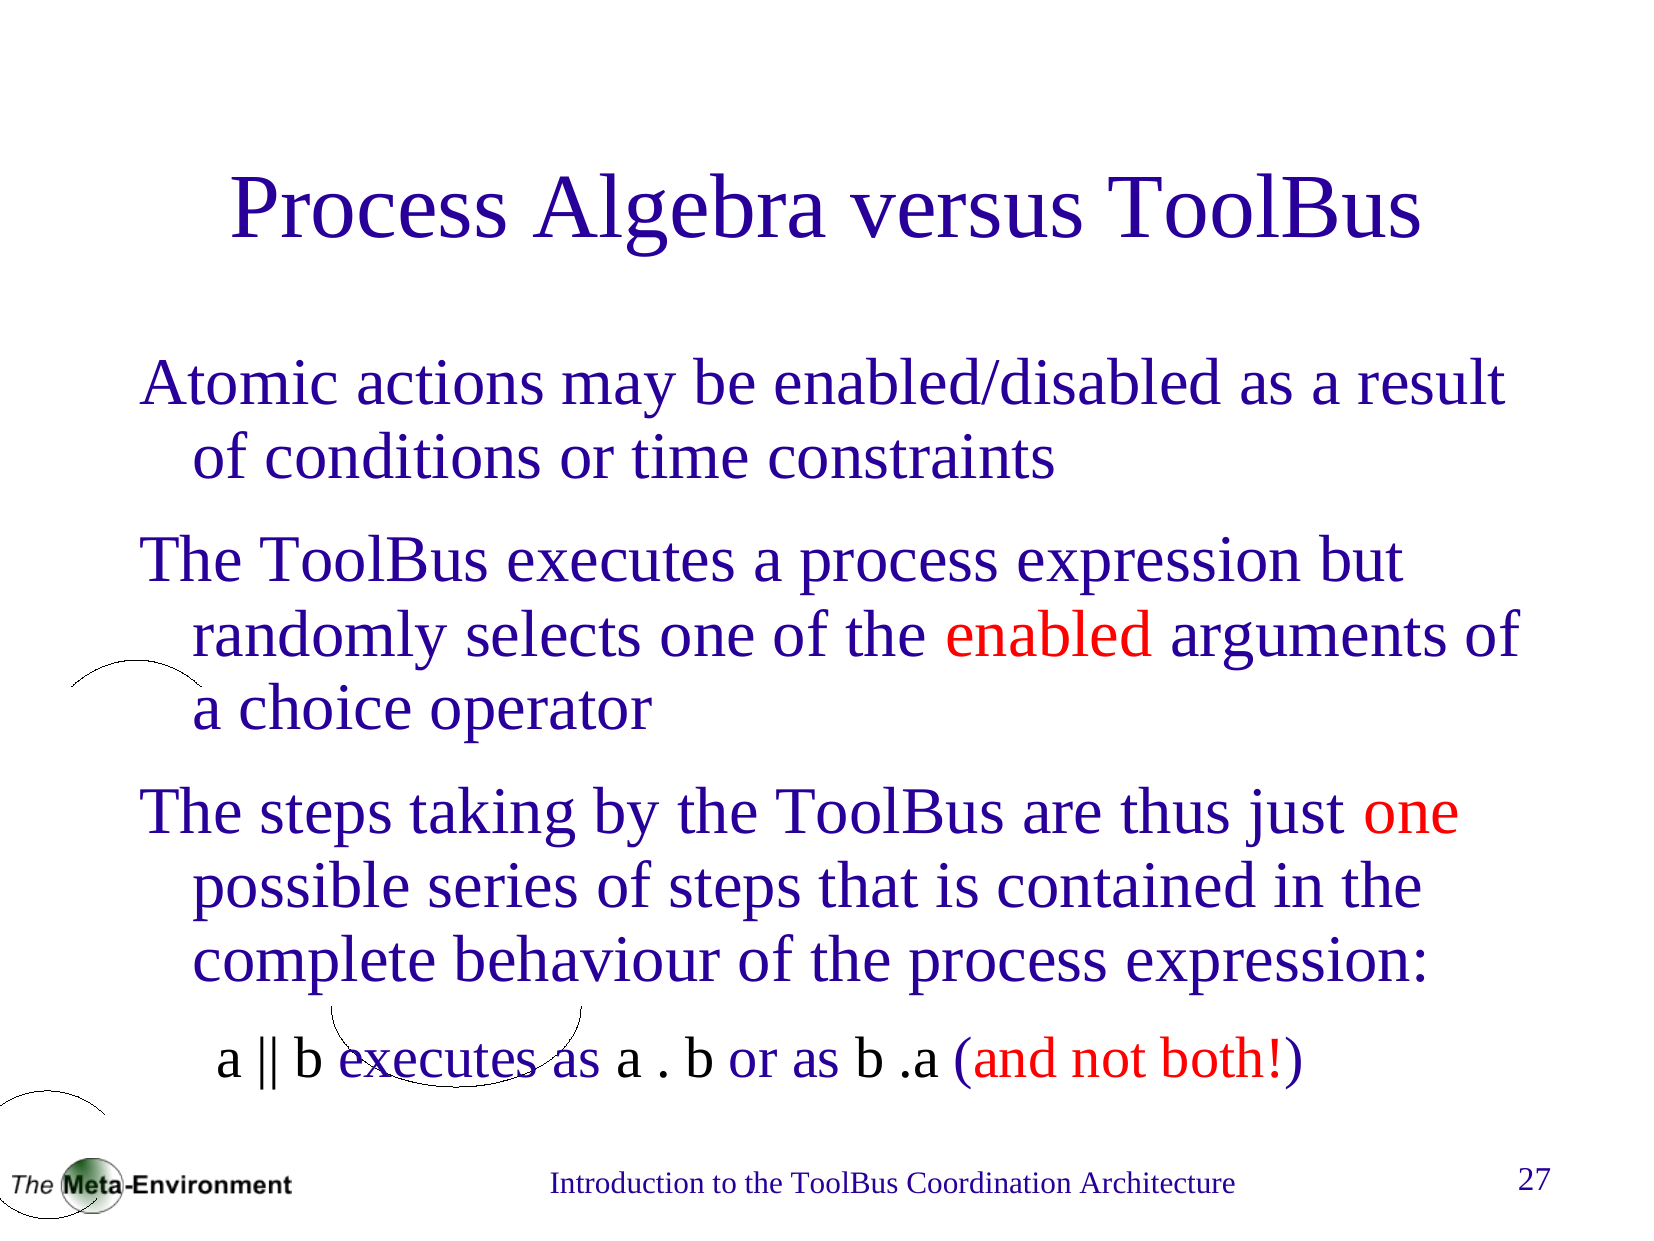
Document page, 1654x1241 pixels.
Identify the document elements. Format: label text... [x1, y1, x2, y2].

title Process Algebra versus ToolBus [121, 102, 1534, 311]
list Atomic actions may be enabled/disabled as a result of conditions or time constraints The ToolBus executes a process expression but randomly selects one of the enabled arguments of a choice operator The steps taking by the ToolBus are thus just one possible series of steps that is contained in the complete behaviour of the process expression: a || b executes as a . b or as b .a (and not both!) [121, 344, 1534, 1127]
picture [12, 1158, 292, 1214]
